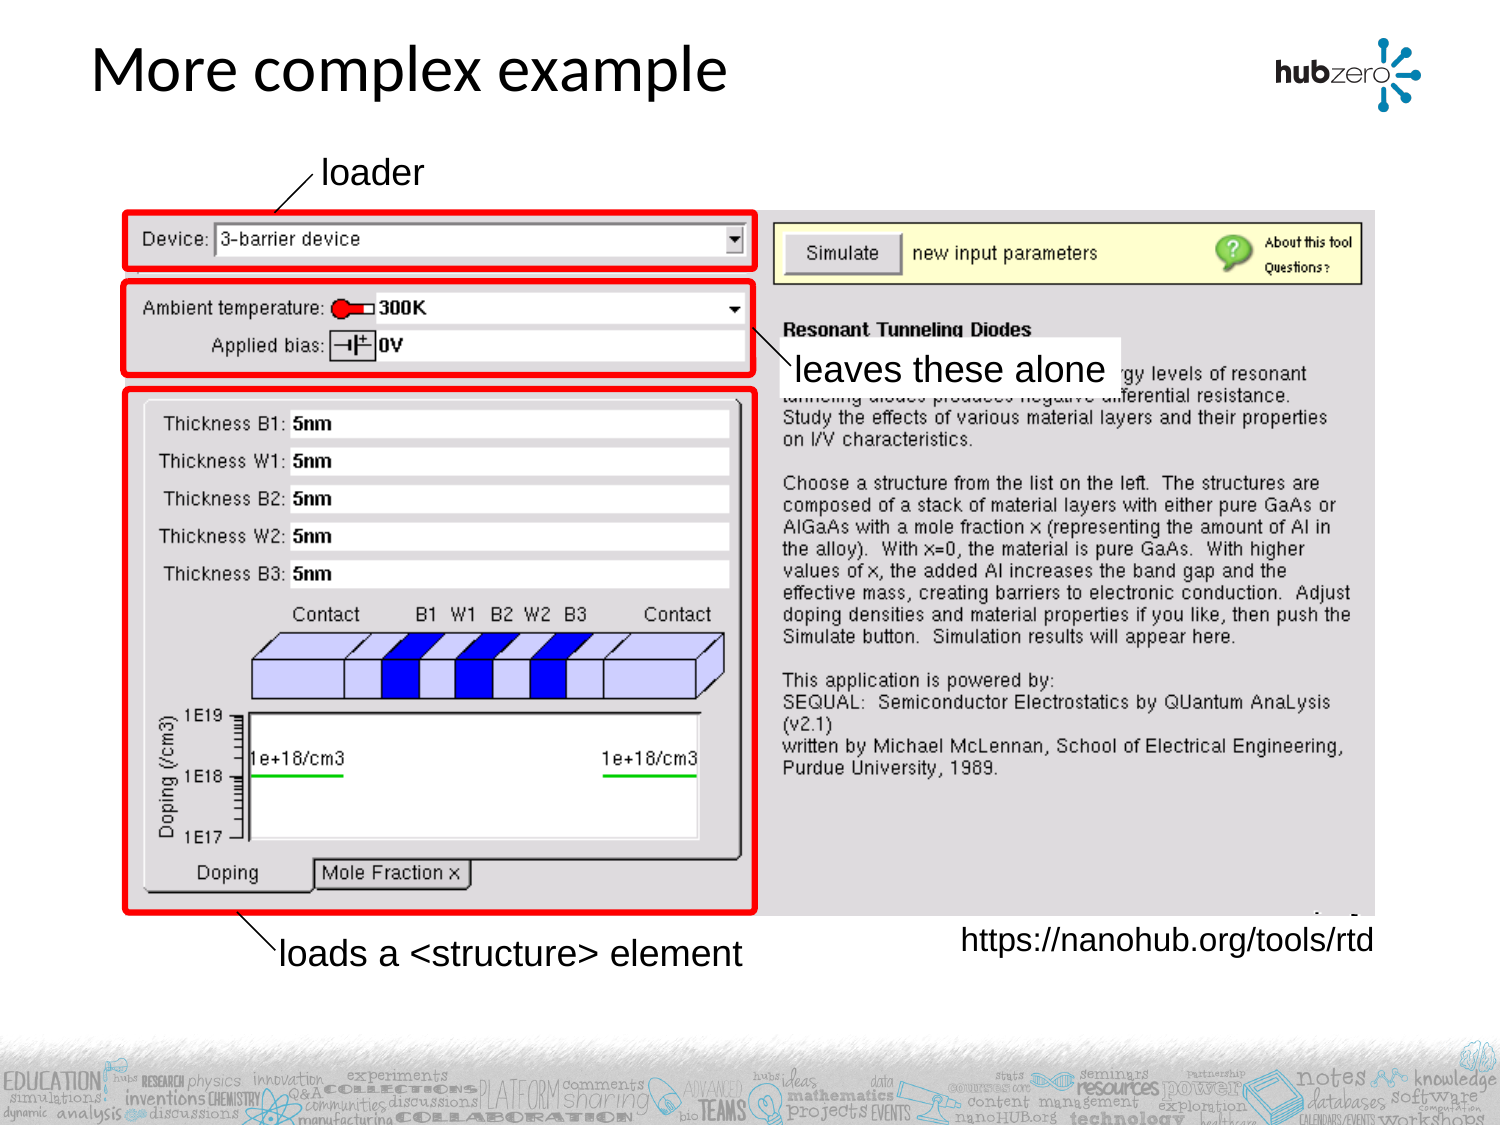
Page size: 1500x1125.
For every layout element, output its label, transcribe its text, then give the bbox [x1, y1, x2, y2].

picture [127, 285, 749, 371]
text_box leaves these alone [779, 337, 1122, 398]
picture [129, 393, 751, 909]
picture [0, 1034, 1500, 1125]
text_box https://nanohub.org/tools/rtd [945, 910, 1390, 966]
picture [125, 210, 1375, 916]
text_box More complex example [75, 12, 1249, 118]
picture [129, 216, 751, 265]
picture [1272, 35, 1424, 115]
text_box loads a <structure> element [263, 921, 758, 983]
text_box loader [306, 140, 440, 202]
